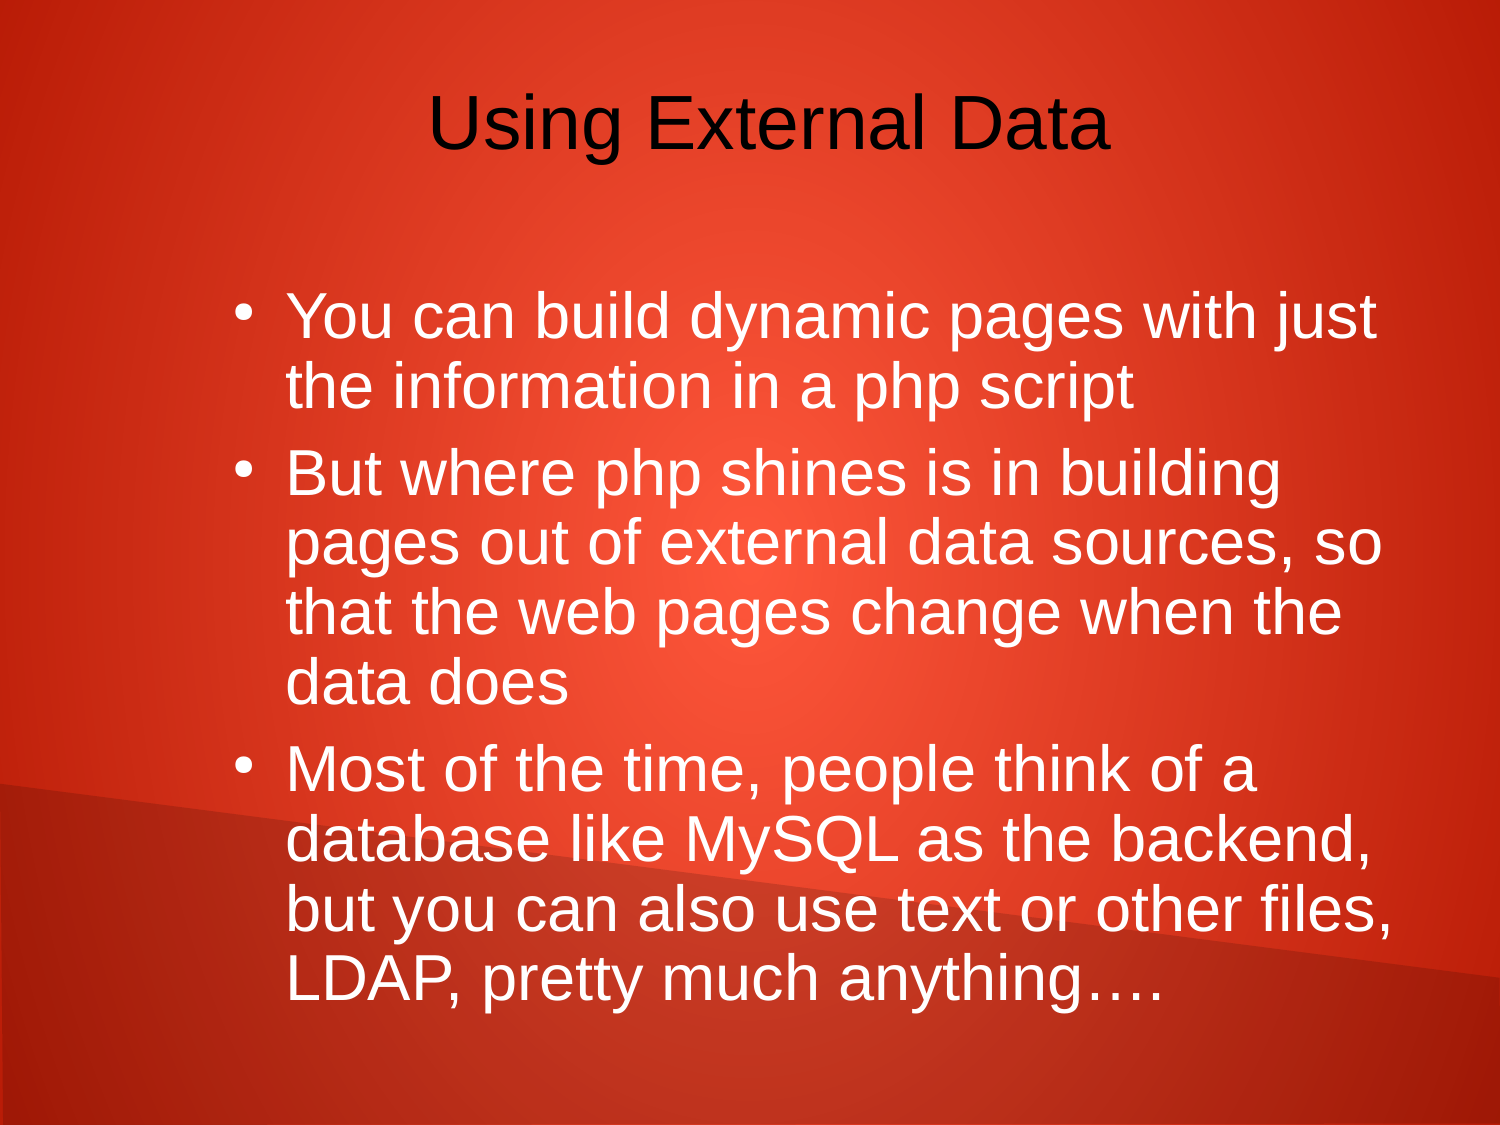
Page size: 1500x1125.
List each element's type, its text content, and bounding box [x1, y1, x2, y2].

list You can build dynamic pages with just the information in a php script But where php shines is in building pages out of external data sources, so that the web pages change when the data does Most of the time, people think of a database like MySQL as the backend, but you can also use text or other files, LDAP, pretty much anything…. [200, 275, 1476, 1026]
title Using External Data [24, 24, 1488, 213]
